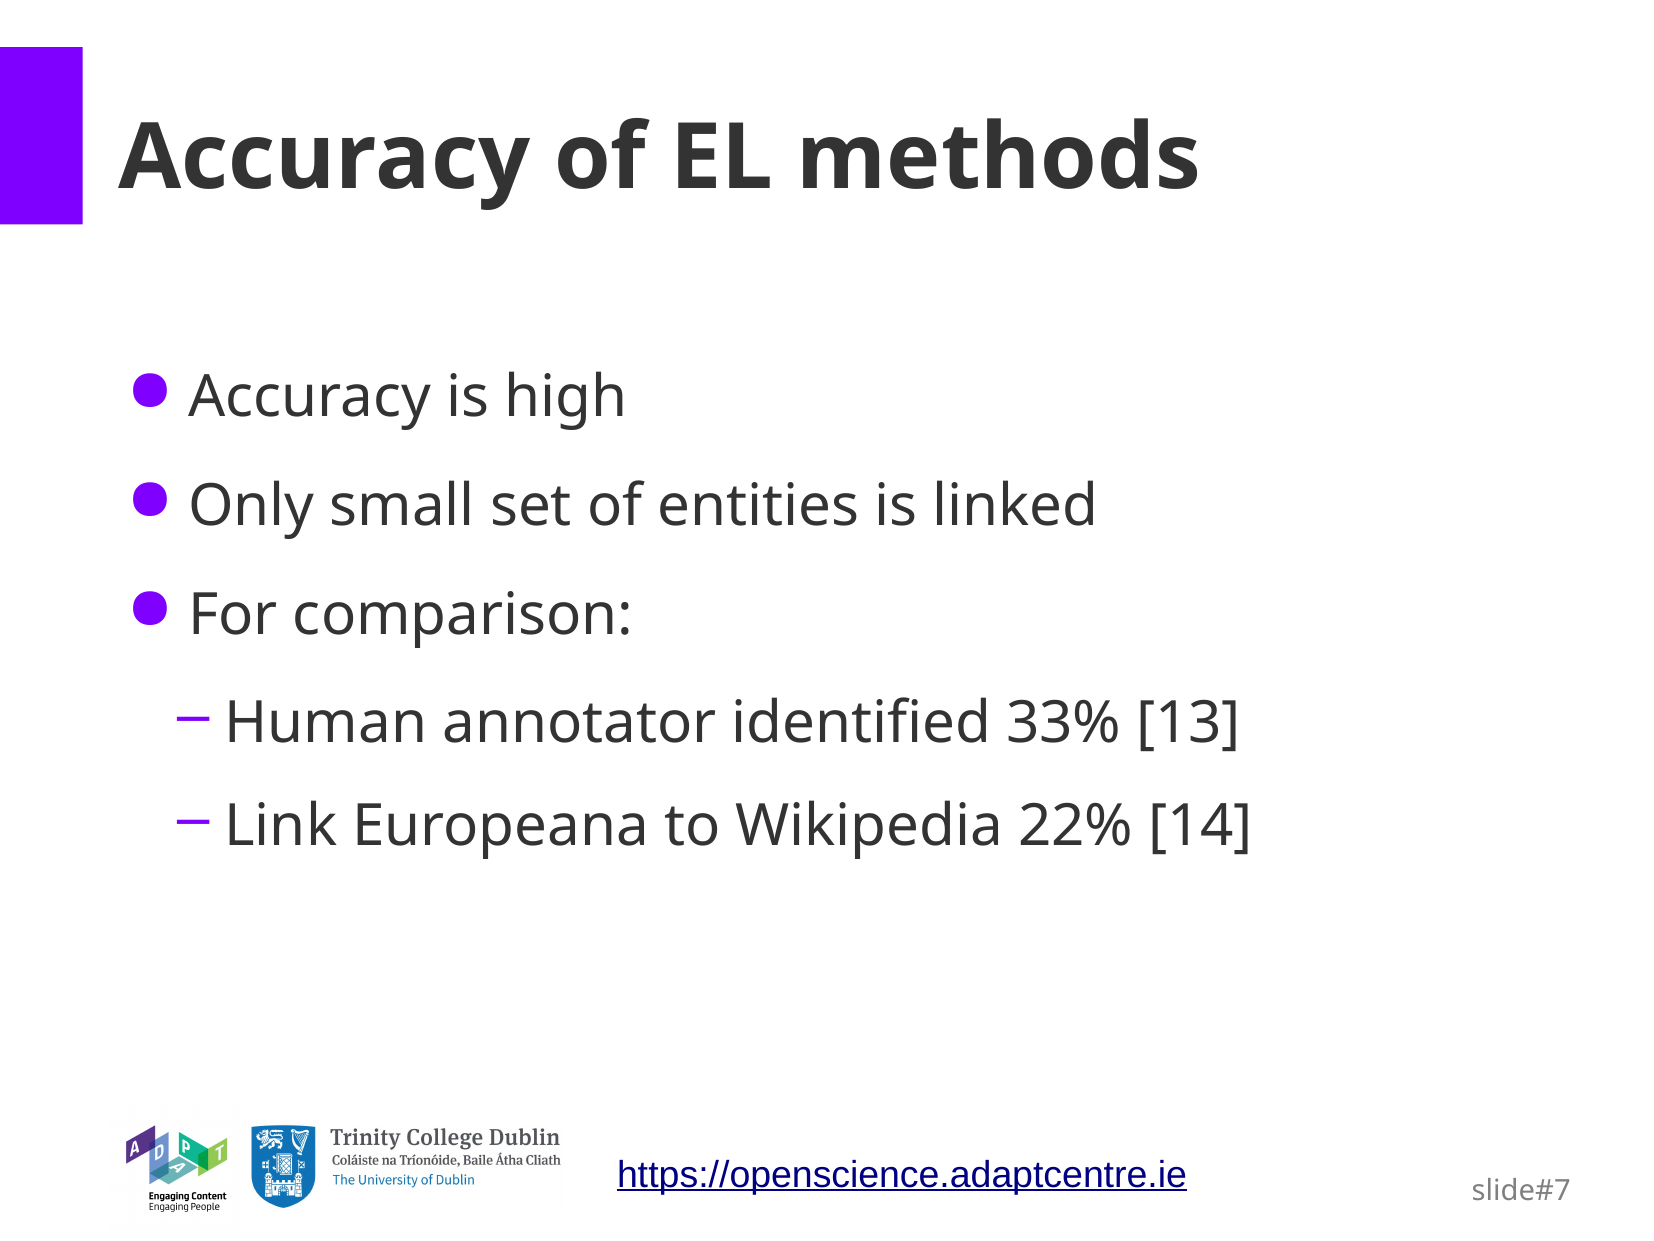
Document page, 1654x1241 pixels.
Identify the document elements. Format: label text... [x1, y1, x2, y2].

picture [106, 1098, 247, 1239]
title Accuracy of EL methods [118, 49, 1571, 257]
picture [248, 1122, 564, 1211]
list Accuracy is high Only small set of entities is linked For comparison: Human annotator identified 33% [13] Link Europeana to Wikipedia 22% [14] [118, 354, 1536, 1074]
